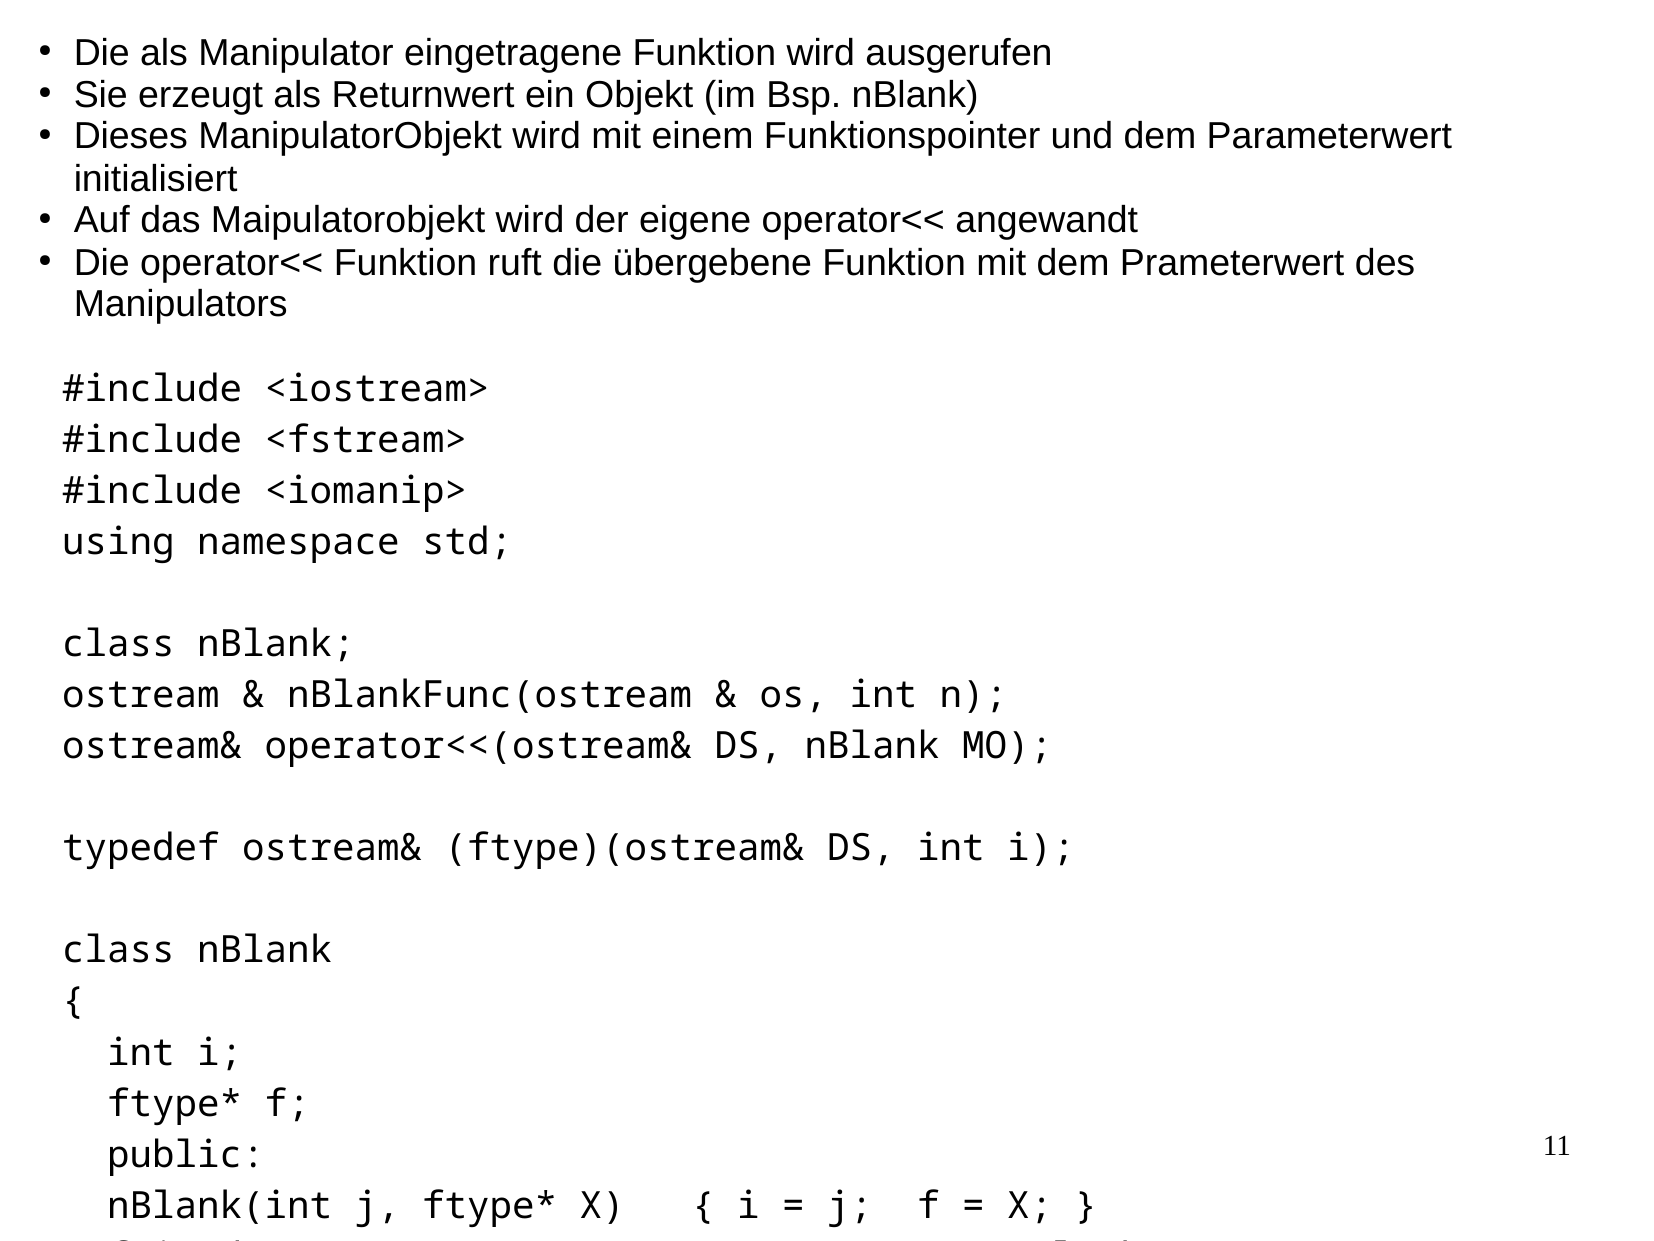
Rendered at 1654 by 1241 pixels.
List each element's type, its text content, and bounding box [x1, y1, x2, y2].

text_box #include <iostream> #include <fstream> #include <iomanip> using namespace std; class nBlank; ostream & nBlankFunc(ostream & os, int n); ostream& operator<<(ostream& DS, nBlank MO); typedef ostream& (ftype)(ostream& DS, int i); class nBlank { int i; ftype* f; public: nBlank(int j, ftype* X) { i = j; f = X; } friend ostream& operator<<(ostream& DS, nBlank DSL); }; [47, 354, 1607, 1205]
text_box Die als Manipulator eingetragene Funktion wird ausgerufen Sie erzeugt als Returnwert ein Objekt (im Bsp. nBlank) Dieses ManipulatorObjekt wird mit einem Funktionspointer und dem Parameterwert initialisiert Auf das Maipulatorobjekt wird der eigene operator<< angewandt Die operator<< Funktion ruft die übergebene Funktion mit dem Prameterwert des Manipulators [23, 23, 1501, 333]
